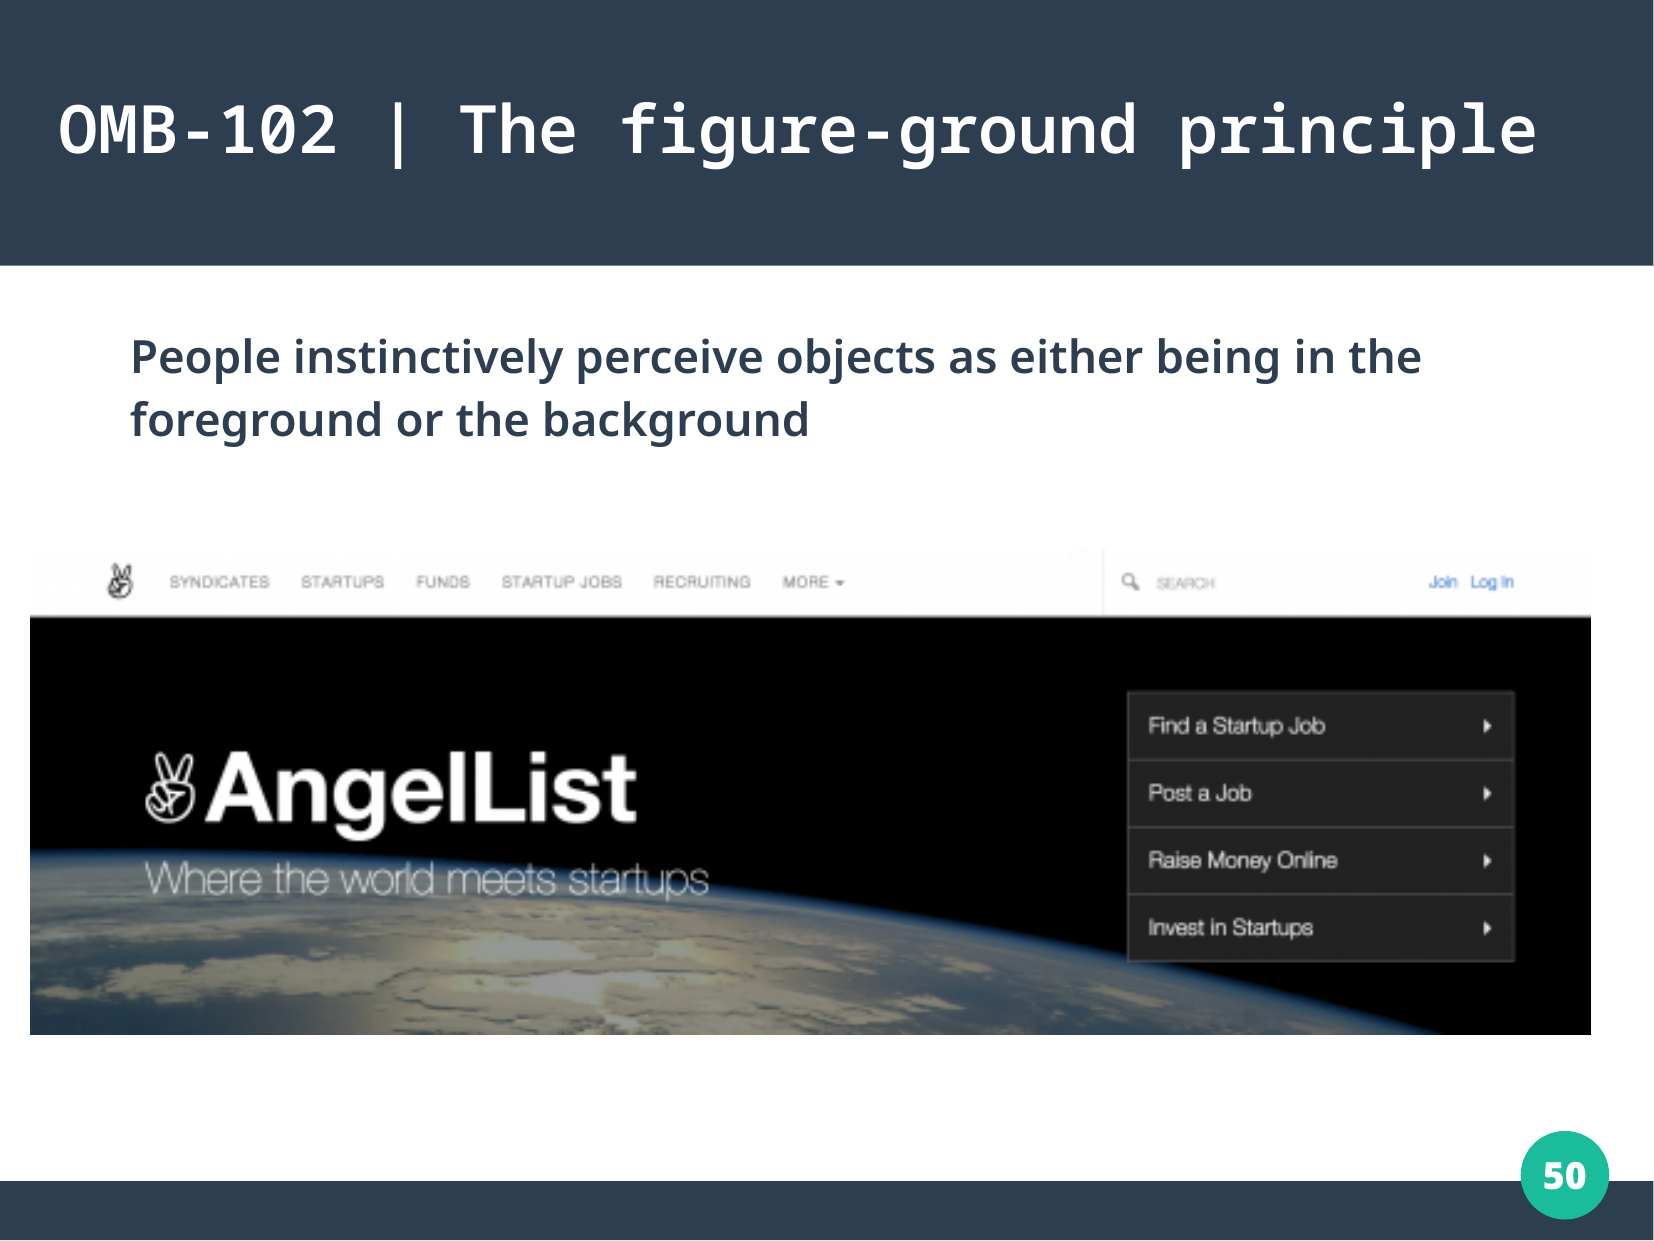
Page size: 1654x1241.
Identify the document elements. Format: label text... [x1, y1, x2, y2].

picture [30, 549, 1591, 1036]
title OMB-102 | The figure-ground principle [58, 49, 1594, 207]
list People instinctively perceive objects as either being in the foreground or the background [59, 324, 1595, 1152]
